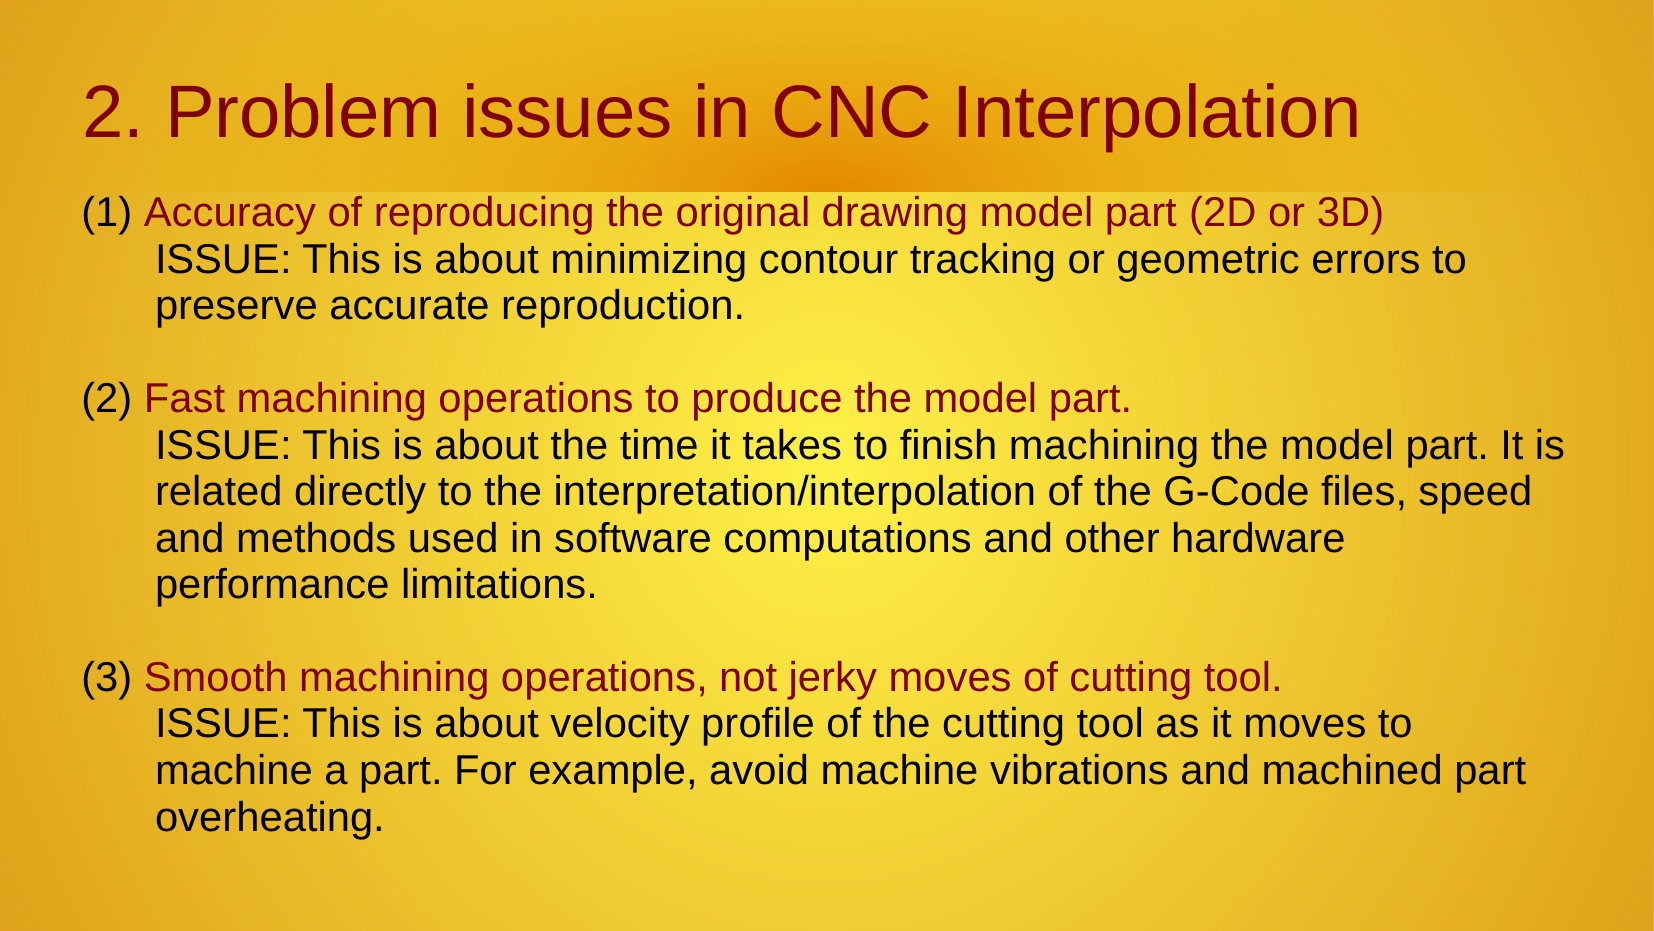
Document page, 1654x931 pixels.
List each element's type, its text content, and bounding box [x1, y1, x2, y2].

title 2. Problem issues in CNC Interpolation [82, 35, 1571, 189]
text_box (1) Accuracy of reproducing the original drawing model part (2D or 3D) ISSUE: This is about minimizing contour tracking or geometric errors to preserve accurate reproduction. (2) Fast machining operations to produce the model part. ISSUE: This is about the time it takes to finish machining the model part. It is related directly to the interpretation/interpolation of the G-Code files, speed and methods used in software computations and other hardware performance limitations. (3) Smooth machining operations, not jerky moves of cutting tool. ISSUE: This is about velocity profile of the cutting tool as it moves to machine a part. For example, avoid machine vibrations and machined part overheating. [81, 189, 1570, 863]
